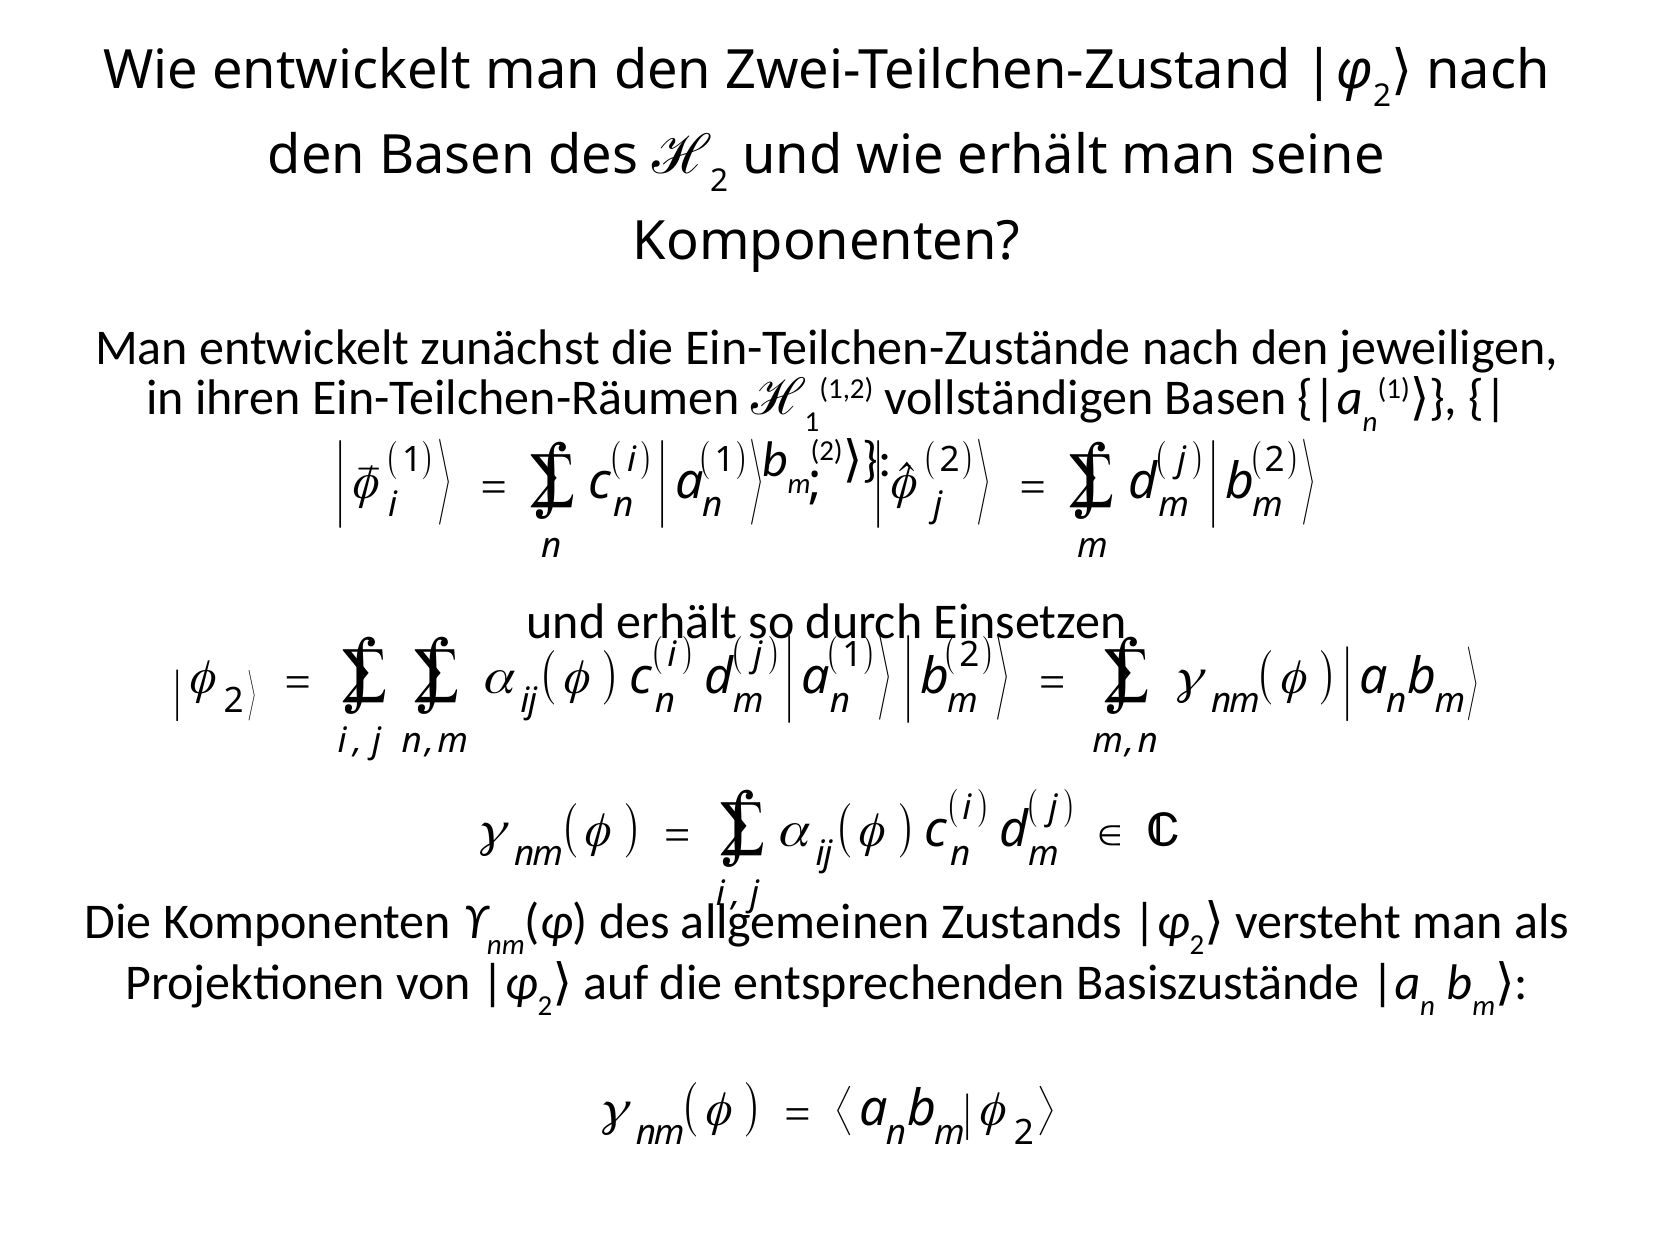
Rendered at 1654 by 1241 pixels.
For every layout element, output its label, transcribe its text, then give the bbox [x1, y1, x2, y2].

chart [164, 632, 1490, 915]
chart [592, 1078, 1062, 1154]
chart [327, 437, 1327, 567]
subtitle Man entwickelt zunächst die Ein-Teilchen-Zustände nach den jeweiligen, in ihren Ein-Teilchen-Räumen ℋ1(1,2) vollständigen Basen {|an(1)⟩}, {|bm(2)⟩}: und erhält so durch Einsetzen Die Komponenten ϒnm(φ) des allgemeinen Zustands |φ2⟩ versteht man als Projektionen von |φ2⟩ auf die entsprechenden Basiszustände |an bm⟩: [82, 237, 1571, 1063]
title Wie entwickelt man den Zwei-Teilchen-Zustand |φ2⟩ nach den Basen des ℋ2 und wie erhält man seine Komponenten? [82, 49, 1571, 237]
